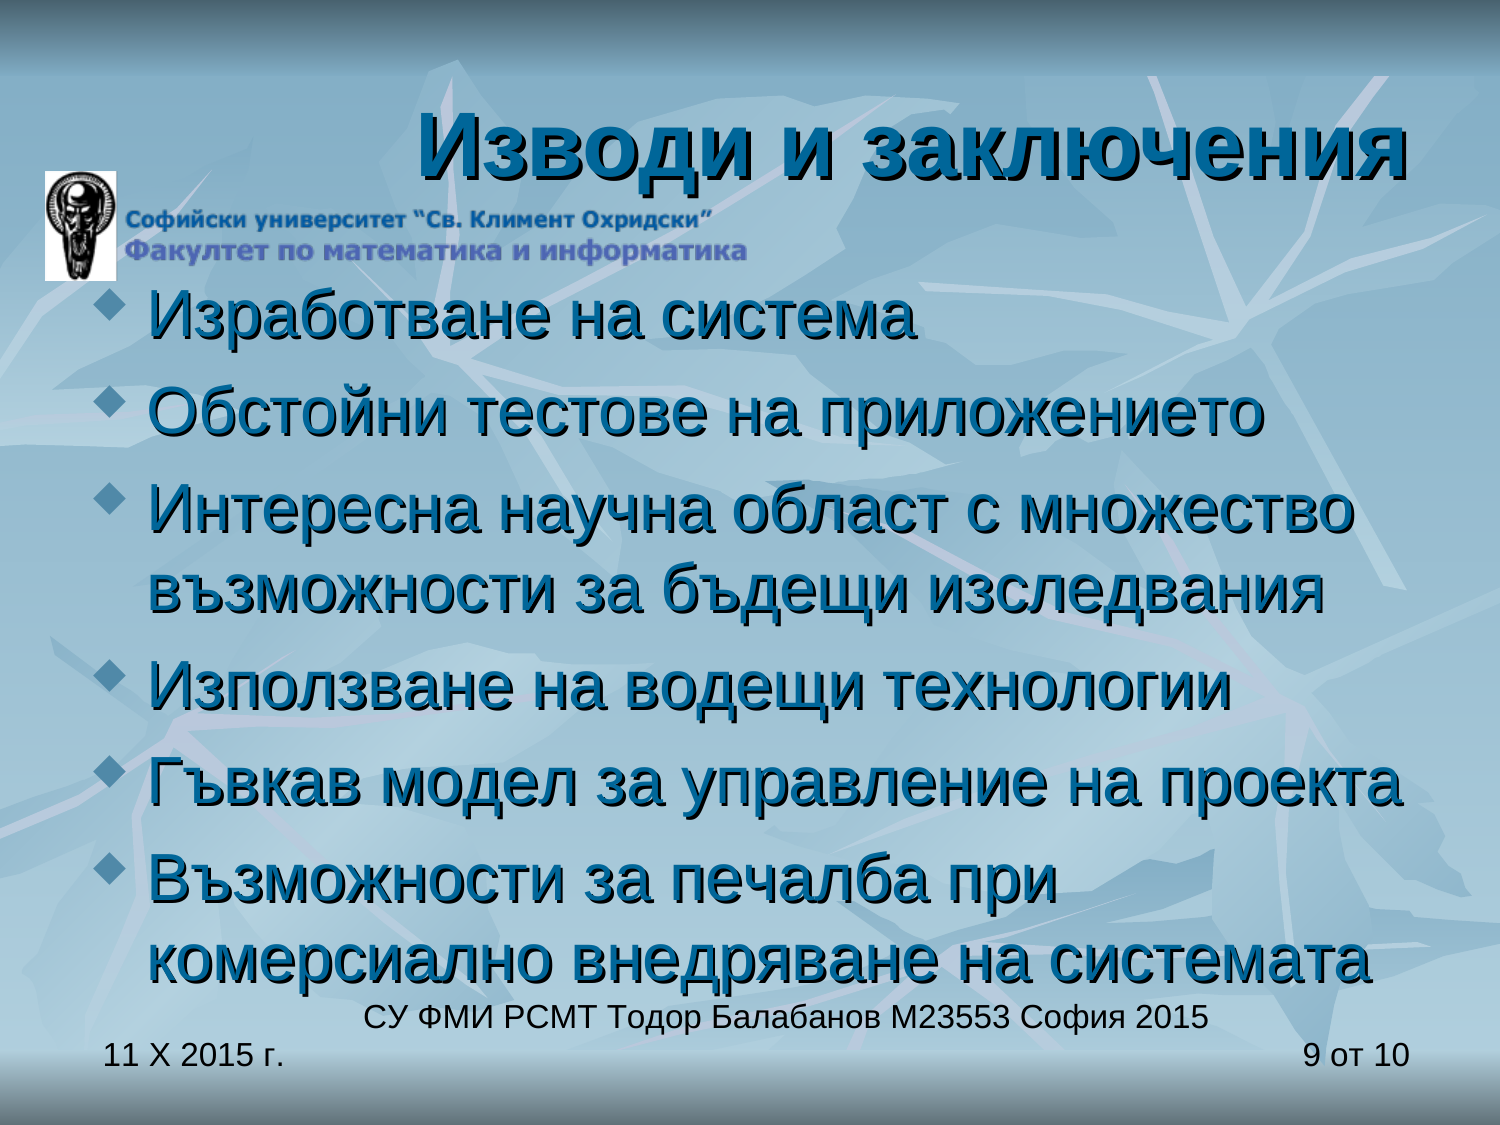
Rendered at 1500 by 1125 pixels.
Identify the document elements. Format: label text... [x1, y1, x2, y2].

list Изработване на система Обстойни тестове на приложението Интересна научна област с множество възможности за бъдещи изследвания Използване на водещи технологии Гъвкав модел за управление на проекта Възможности за печалба при комерсиално внедряване на системата [75, 262, 1426, 1006]
title Изводи и заключения [75, 45, 1426, 234]
picture [45, 171, 747, 281]
